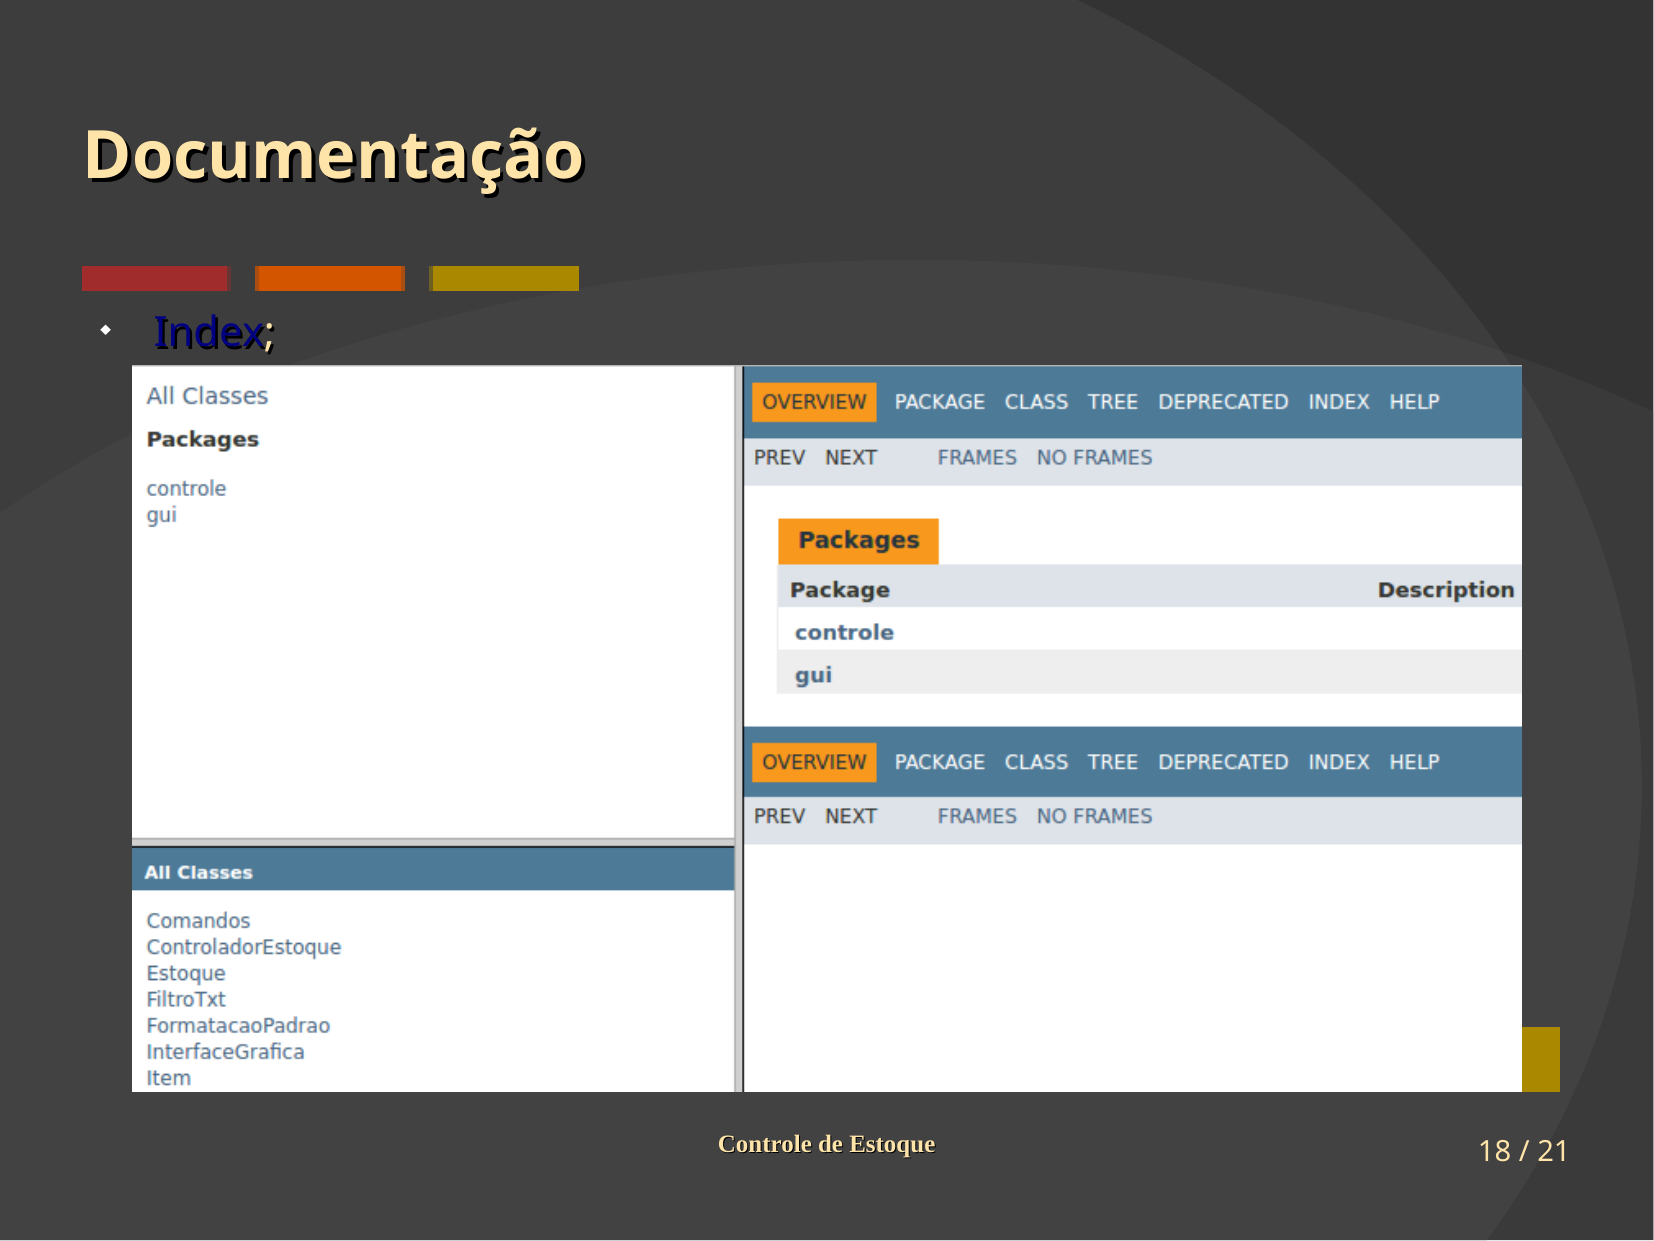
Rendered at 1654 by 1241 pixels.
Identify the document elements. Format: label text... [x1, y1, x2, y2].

picture [82, 266, 579, 291]
picture [132, 365, 1560, 1093]
list Index; [82, 302, 1571, 1022]
title Documentação [82, 49, 1571, 257]
